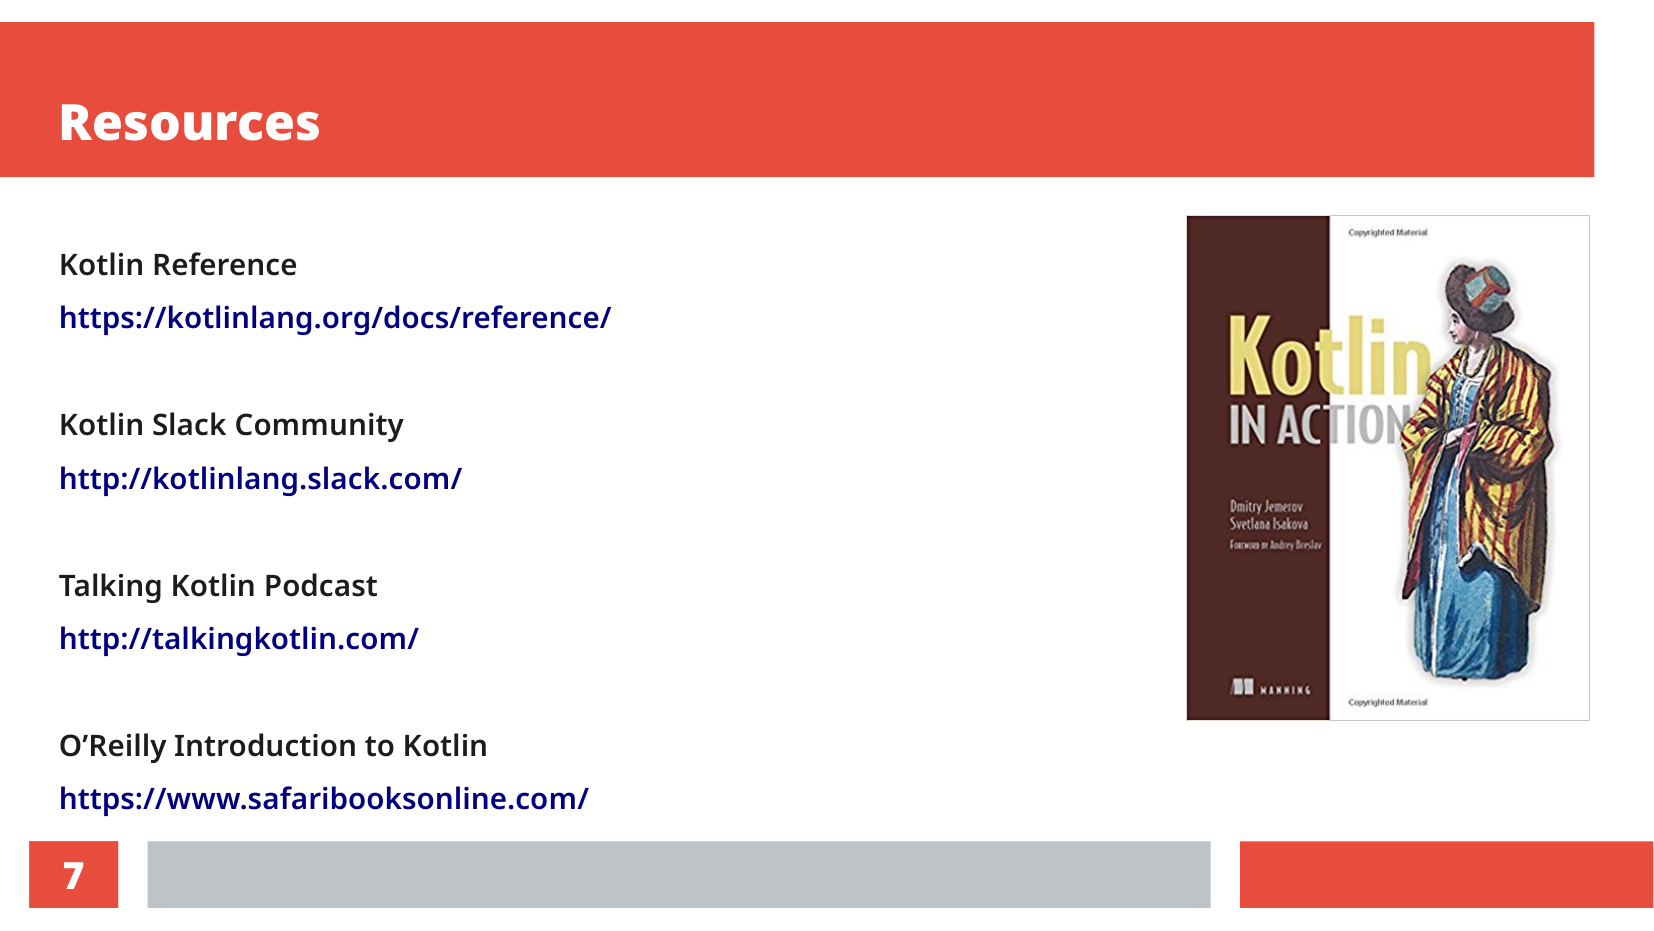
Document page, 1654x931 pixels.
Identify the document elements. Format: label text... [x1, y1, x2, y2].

list Kotlin Reference https://kotlinlang.org/docs/reference/ Kotlin Slack Community http://kotlinlang.slack.com/ Talking Kotlin Podcast http://talkingkotlin.com/ O’Reilly Introduction to Kotlin https://www.safaribooksonline.com/ [58, 243, 1565, 820]
title Resources [58, 44, 1595, 155]
picture [1186, 215, 1590, 721]
